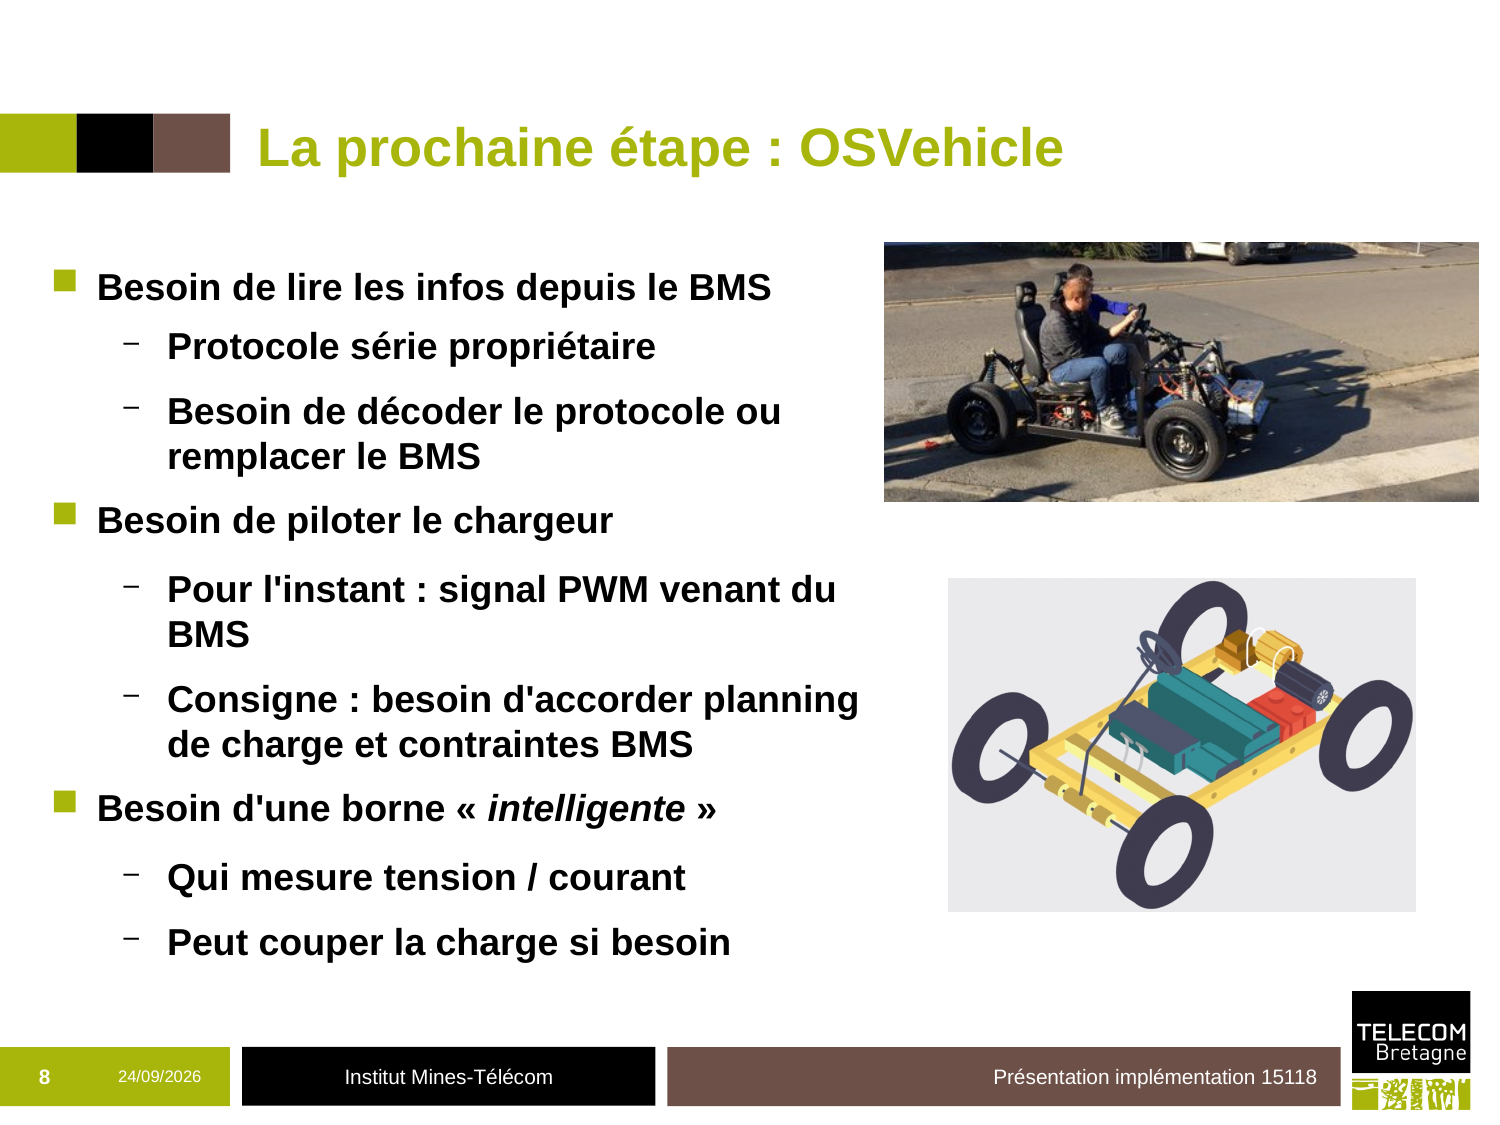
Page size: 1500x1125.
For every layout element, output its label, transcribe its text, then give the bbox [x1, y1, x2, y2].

footer Présentation implémentation 15118 [667, 1046, 1341, 1106]
slide_number 27/04/2016 [89, 1046, 232, 1106]
picture [948, 578, 1416, 912]
picture [1352, 991, 1471, 1110]
picture [884, 242, 1479, 502]
title La prochaine étape : OSVehicle [242, 0, 1425, 185]
slide_number <numéro> [1, 1046, 89, 1106]
list Besoin de lire les infos depuis le BMS Protocole série propriétaire Besoin de décoder le protocole ou remplacer le BMS Besoin de piloter le chargeur Pour l'instant : signal PWM venant du BMS Consigne : besoin d'accorder planning de charge et contraintes BMS Besoin d'une borne « intelligente » Qui mesure tension / courant Peut couper la charge si besoin [35, 255, 886, 1016]
